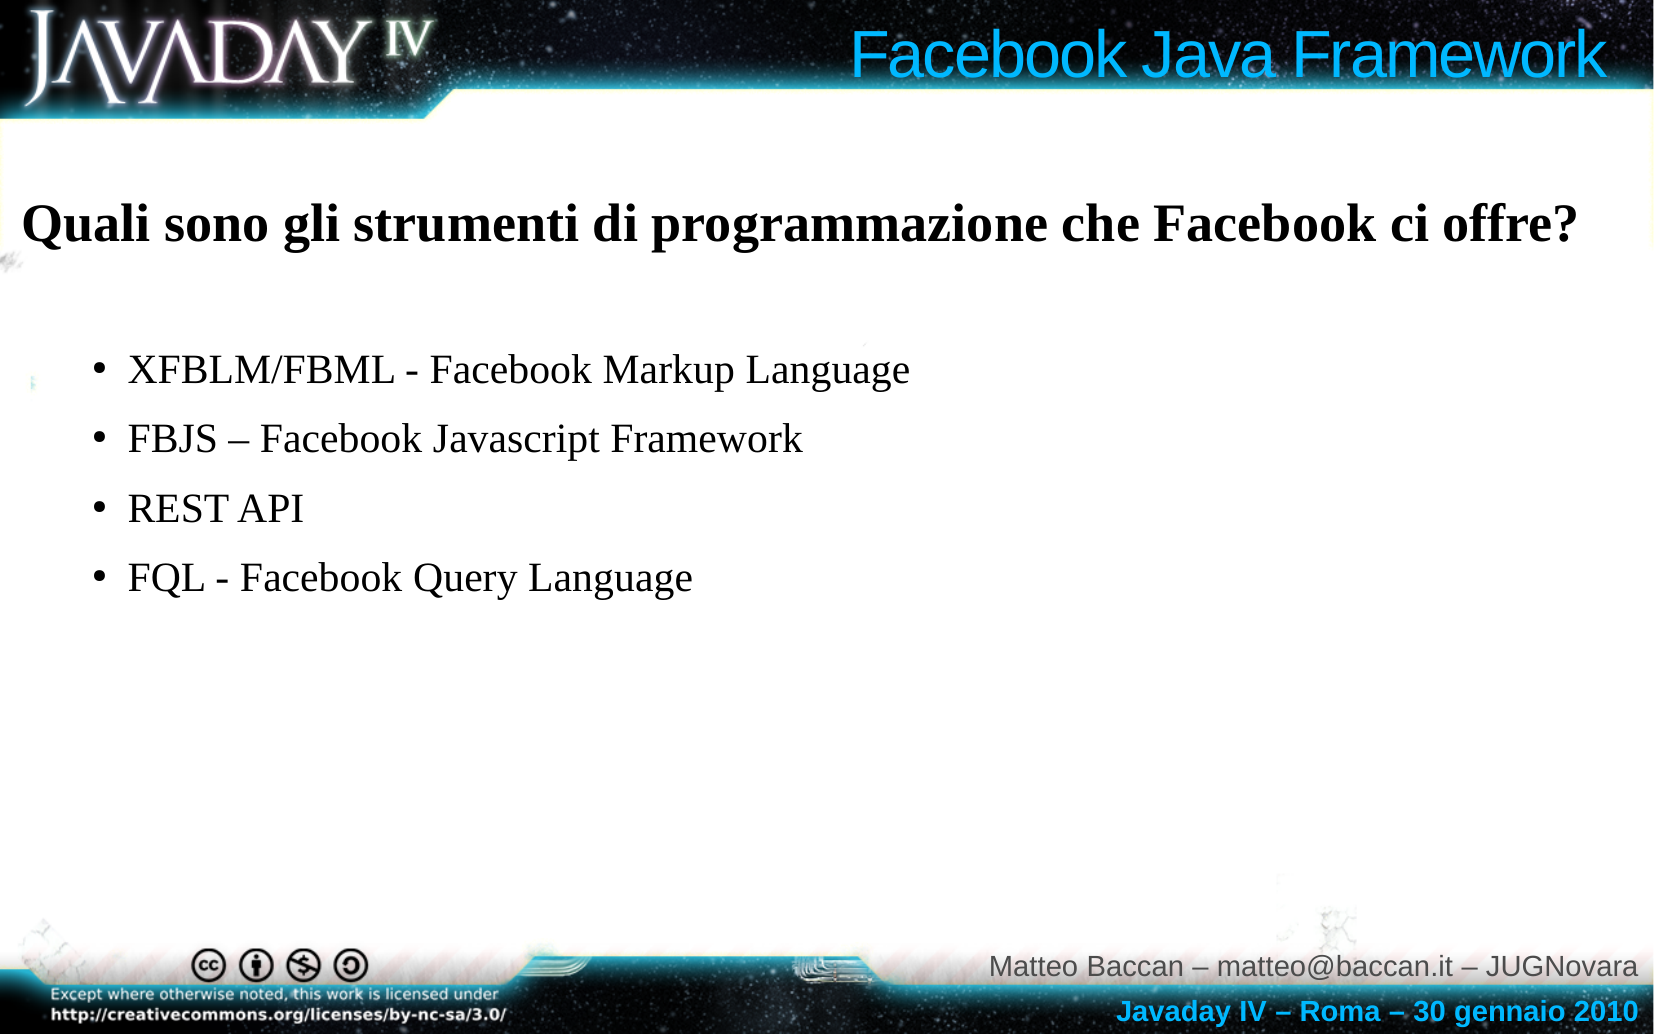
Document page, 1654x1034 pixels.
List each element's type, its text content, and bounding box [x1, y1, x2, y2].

title Facebook Java Framework [132, 5, 1609, 103]
picture [0, 0, 1654, 1034]
text_box Quali sono gli strumenti di programmazione che Facebook ci offre? XFBLM/FBML - Facebook Markup Language FBJS – Facebook Javascript Framework REST API FQL - Facebook Query Language [6, 156, 1649, 794]
